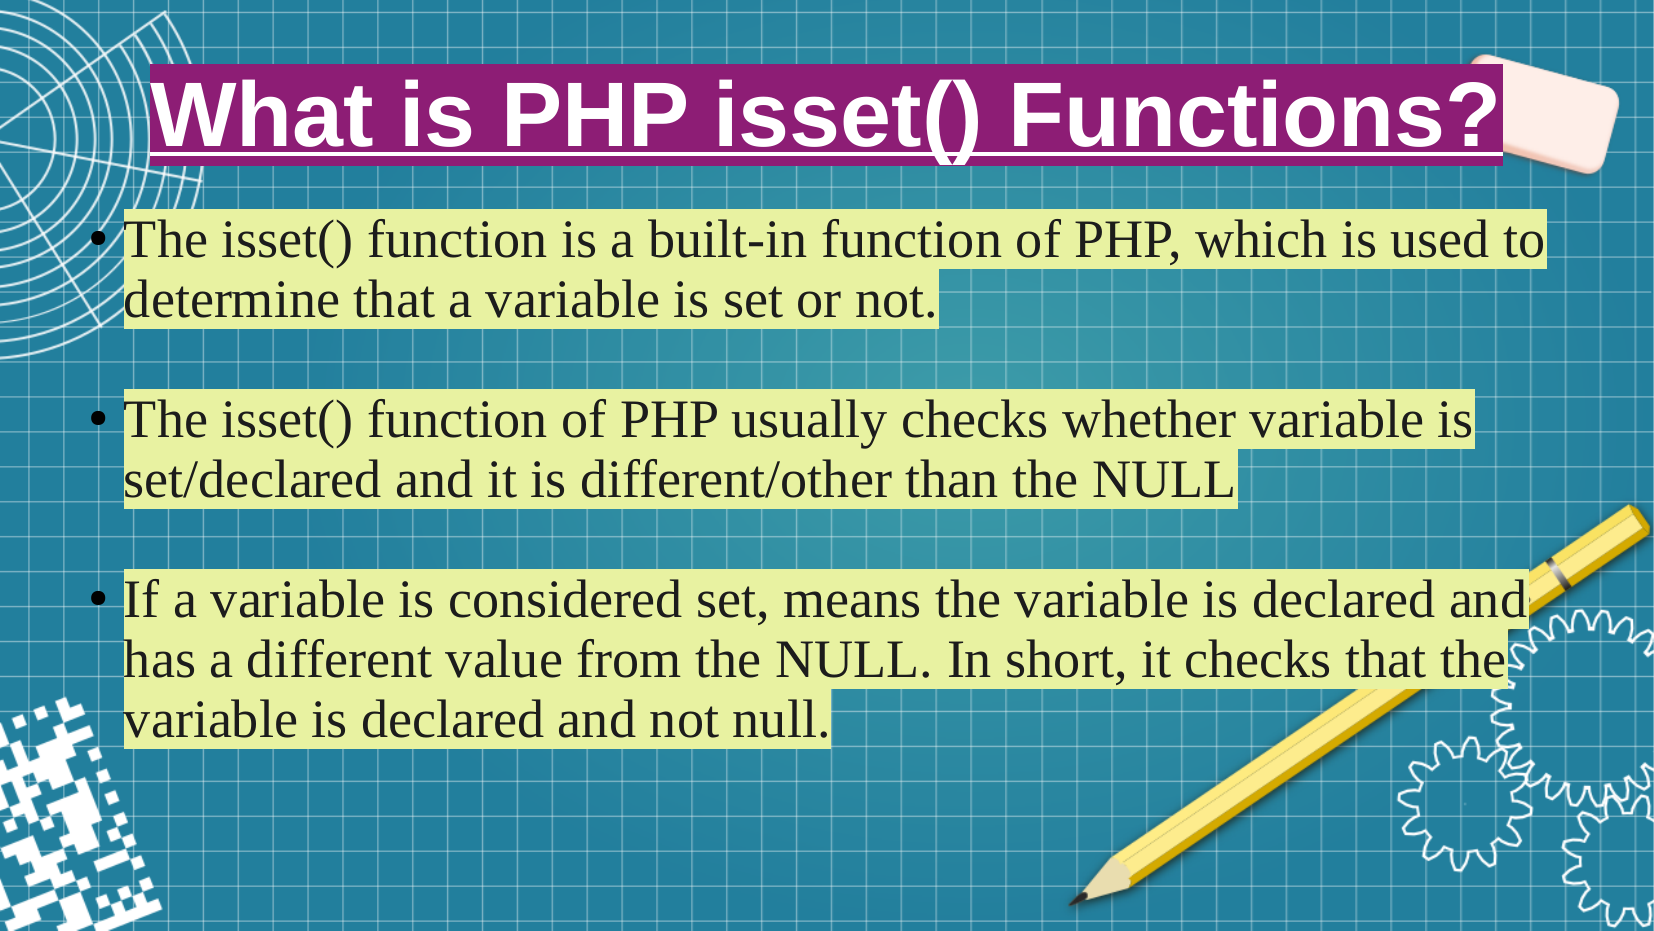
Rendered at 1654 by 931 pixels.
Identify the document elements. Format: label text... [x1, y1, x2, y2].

picture [0, 0, 1654, 931]
subtitle The isset() function is a built-in function of PHP, which is used to determine that a variable is set or not. The isset() function of PHP usually checks whether variable is set/declared and it is different/other than the NULL If a variable is considered set, means the variable is declared and has a different value from the NULL. In short, it checks that the variable is declared and not null. [88, 209, 1577, 931]
title What is PHP isset() Functions? [82, 49, 1571, 181]
